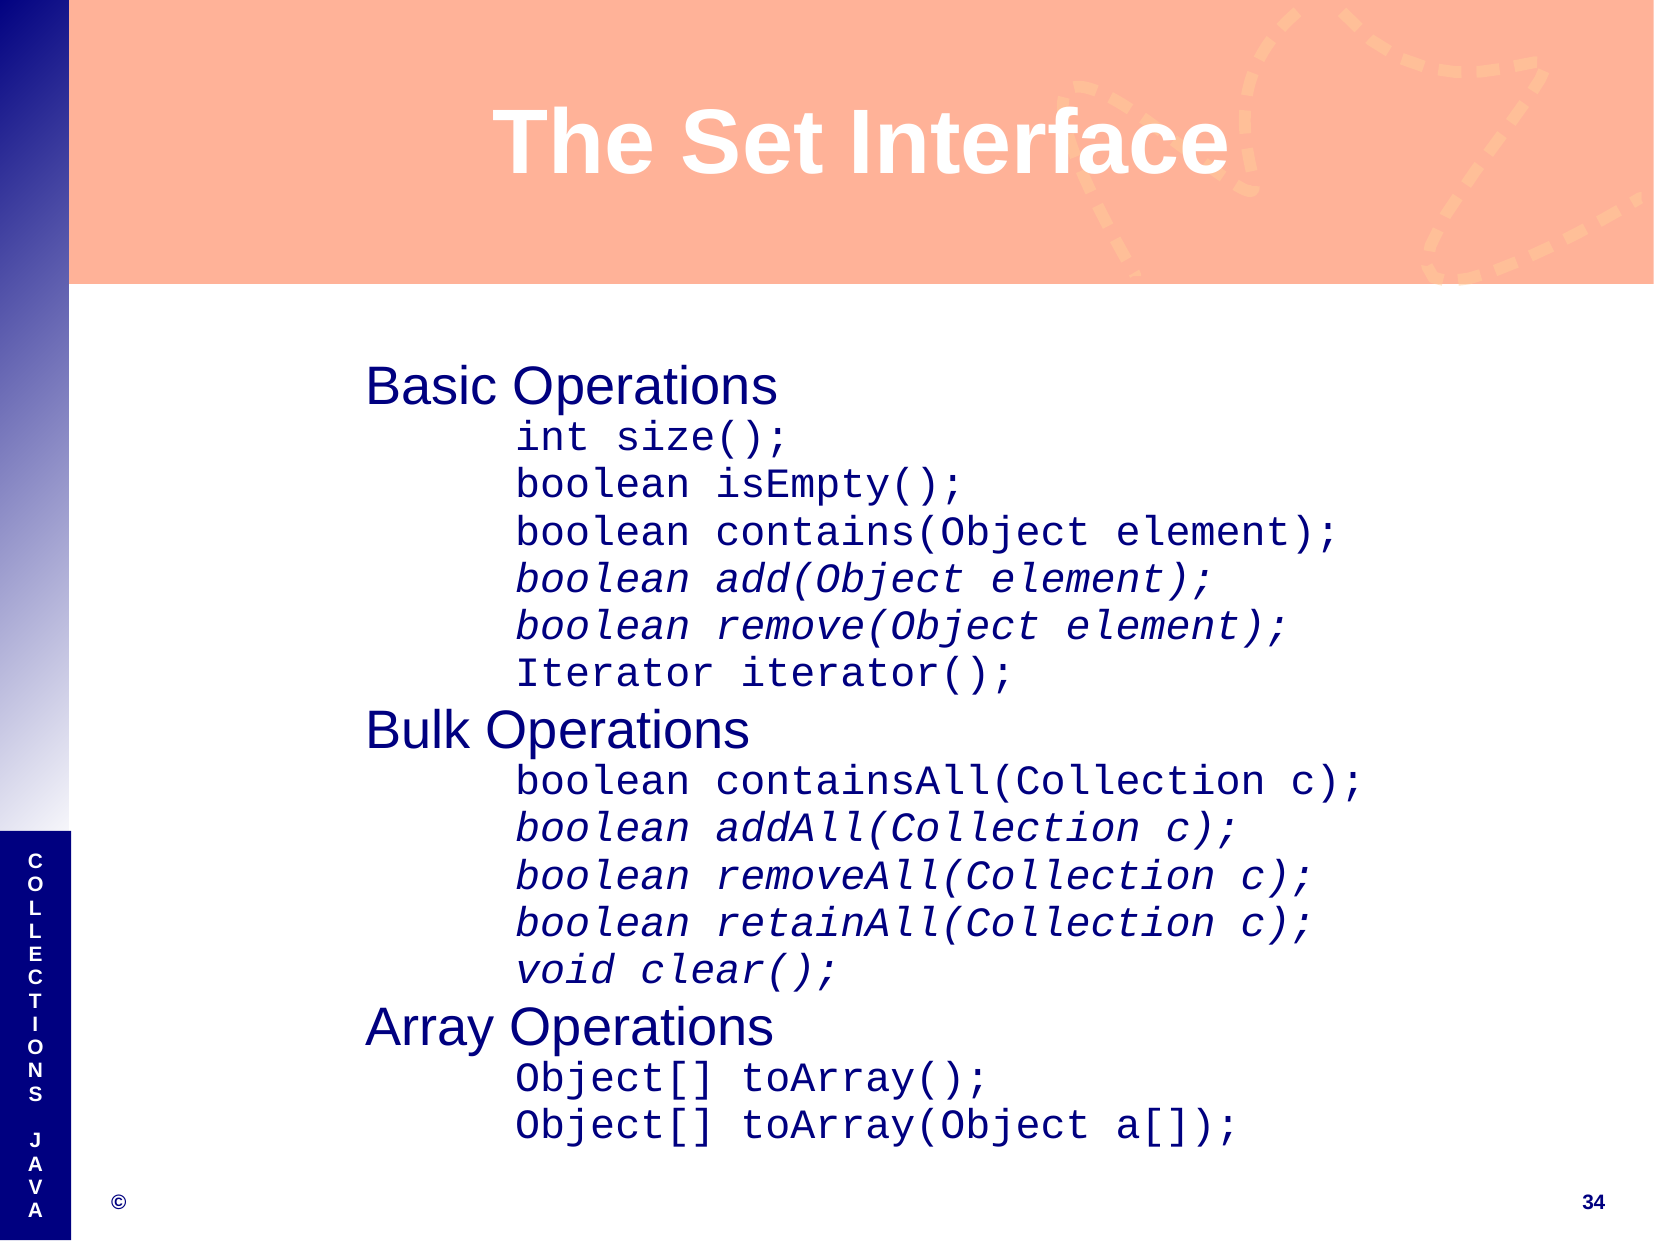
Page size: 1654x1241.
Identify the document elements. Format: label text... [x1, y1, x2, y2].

title The Set Interface [70, 37, 1654, 246]
list Basic Operations int size(); boolean isEmpty(); boolean contains(Object element); boolean add(Object element); boolean remove(Object element); Iterator iterator(); Bulk Operations boolean containsAll(Collection c); boolean addAll(Collection c); boolean removeAll(Collection c); boolean retainAll(Collection c); void clear(); Array Operations Object[] toArray(); Object[] toArray(Object a[]); [347, 355, 1377, 1152]
text_box C O L L E C T I O N S J A V A [0, 830, 71, 1241]
